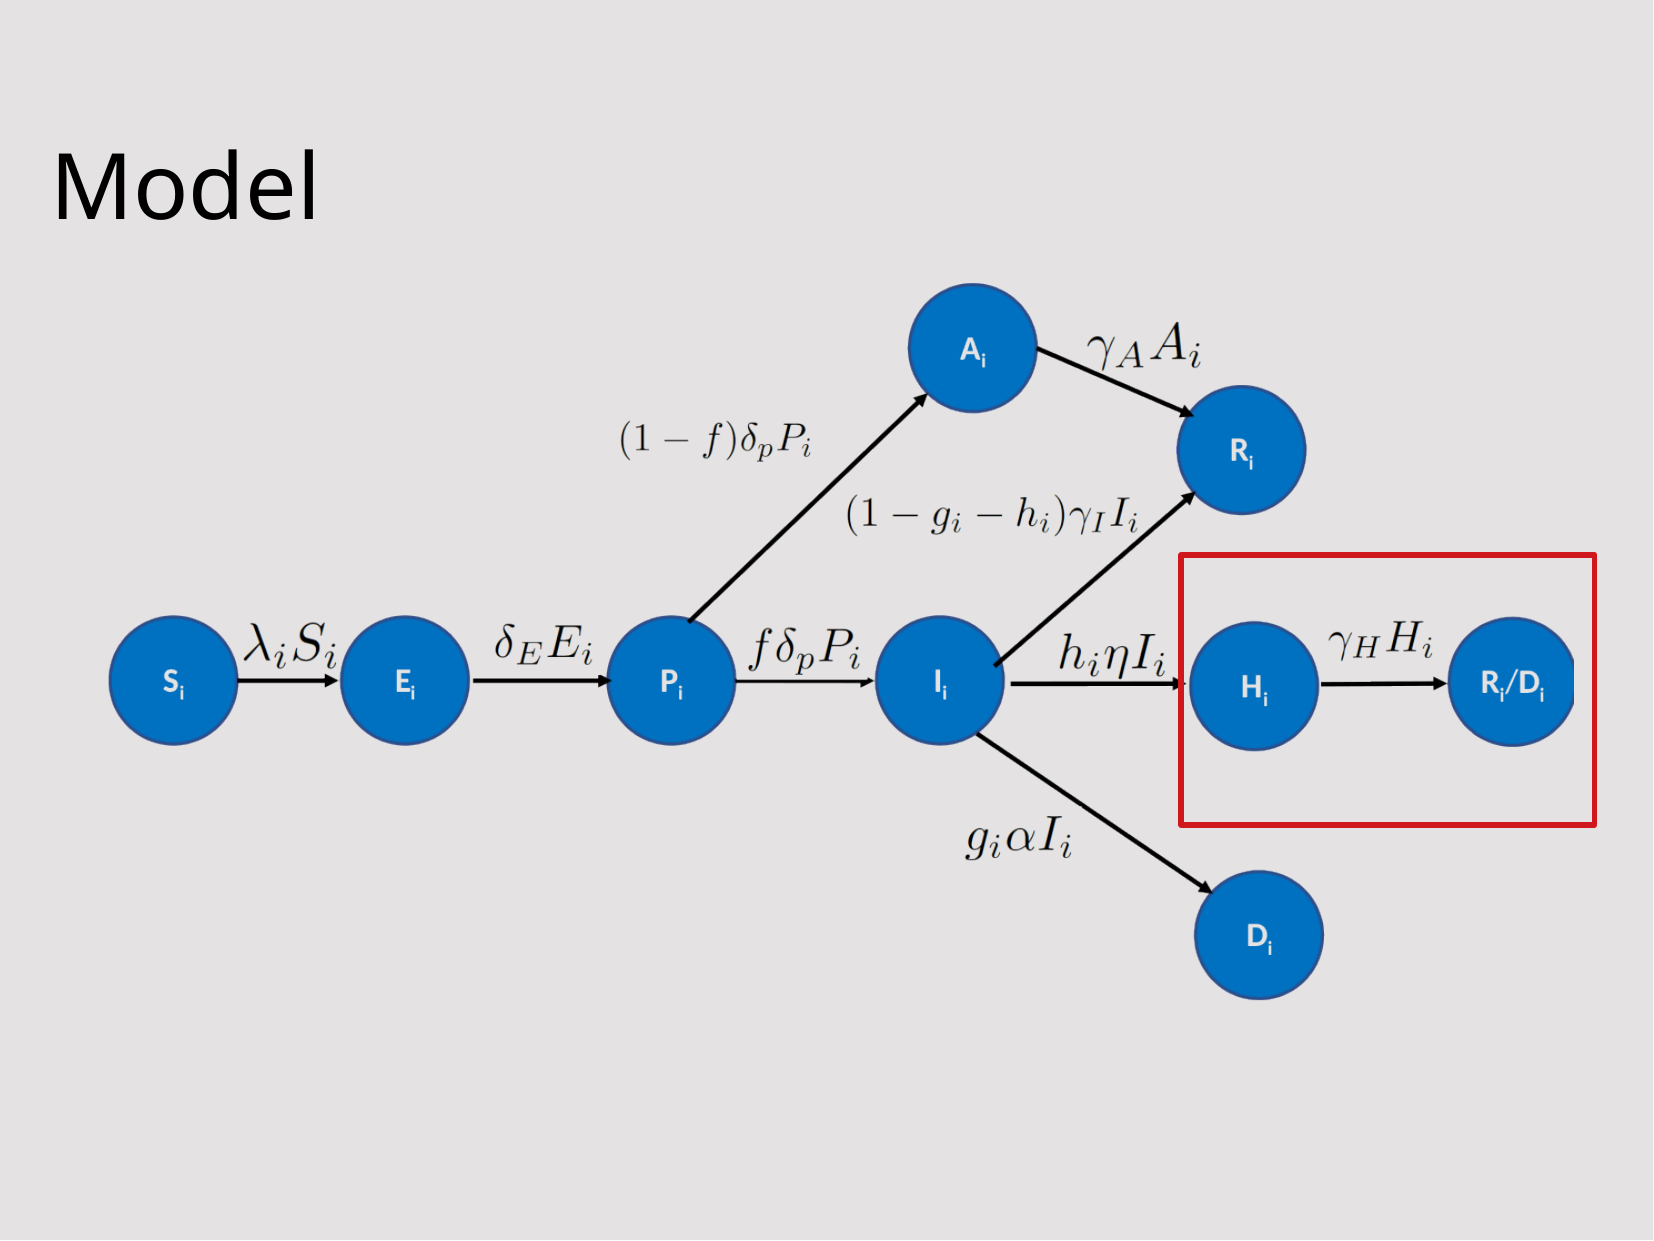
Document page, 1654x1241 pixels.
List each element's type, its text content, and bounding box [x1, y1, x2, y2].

picture [94, 264, 1574, 1096]
text_box Model [35, 114, 611, 237]
picture [1184, 558, 1574, 822]
